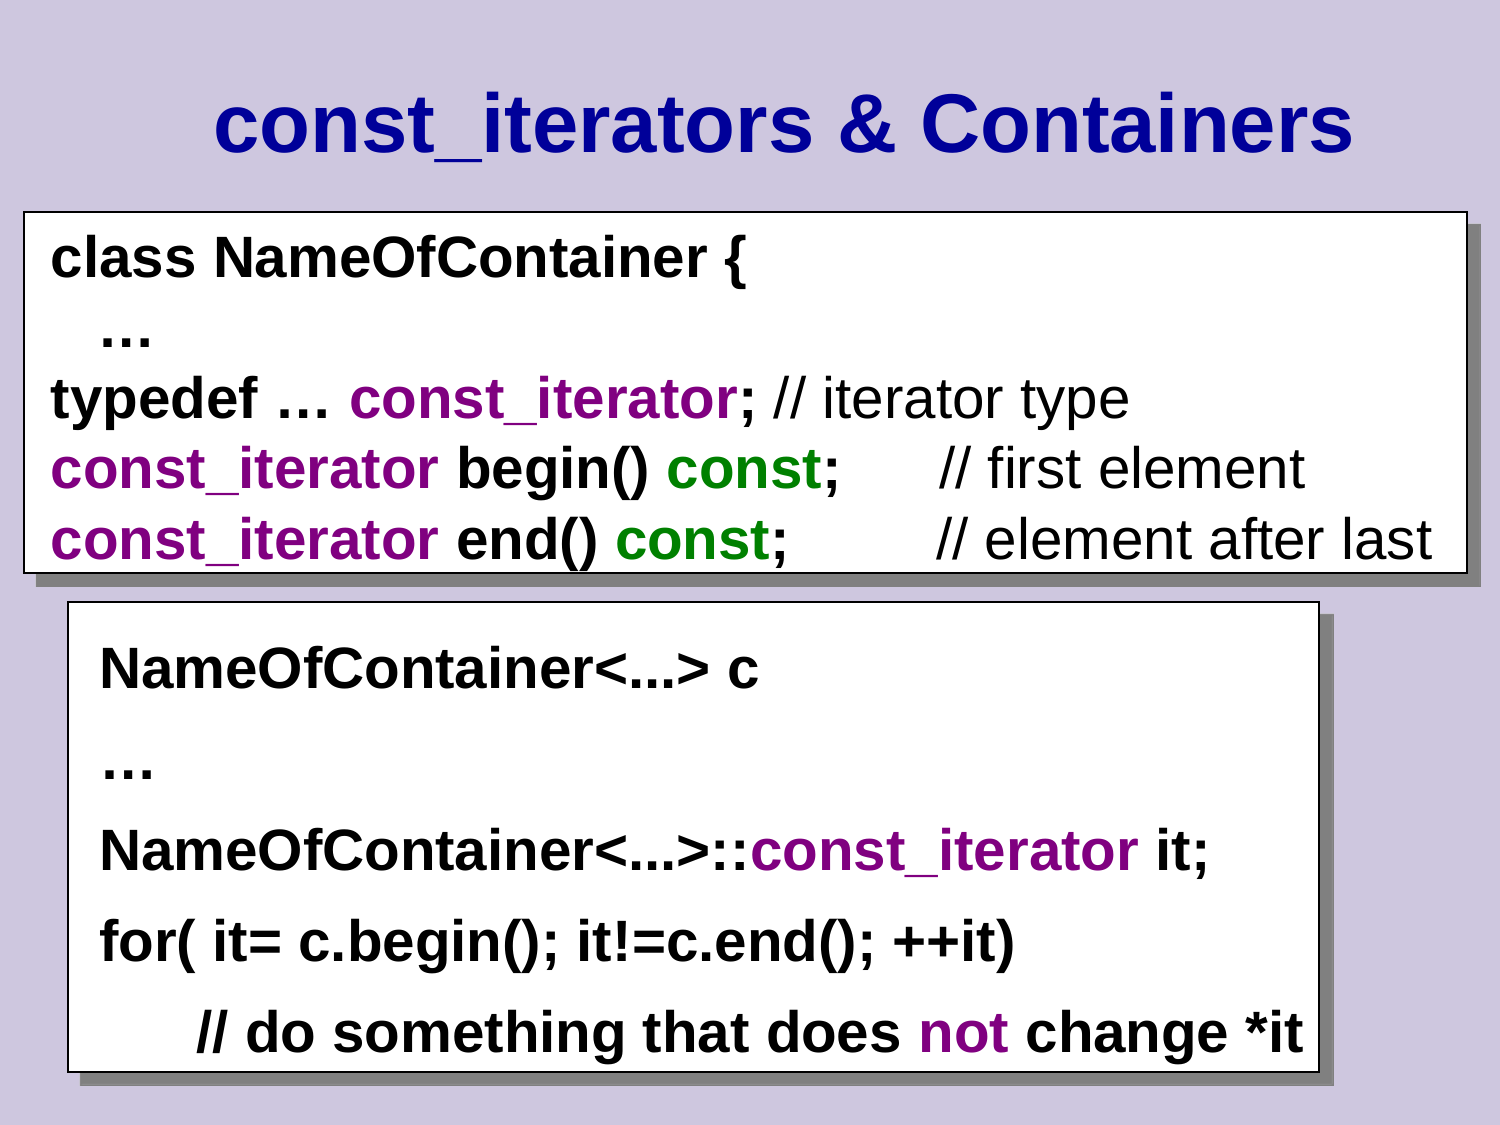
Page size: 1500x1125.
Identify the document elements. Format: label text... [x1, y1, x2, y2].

title const_iterators & Containers [198, 17, 1468, 220]
text_box [23, 212, 1468, 574]
text_box NameOfContainer<...> c … NameOfContainer<...>::const_iterator it; for( it= c.begin(); it!=c.end(); ++it) // do something that does not change *it [68, 878, 1320, 1072]
list class NameOfContainer { … typedef … const_iterator; // iterator type const_iterator begin() const; // first element const_iterator end() const; // element after last [35, 224, 1500, 878]
